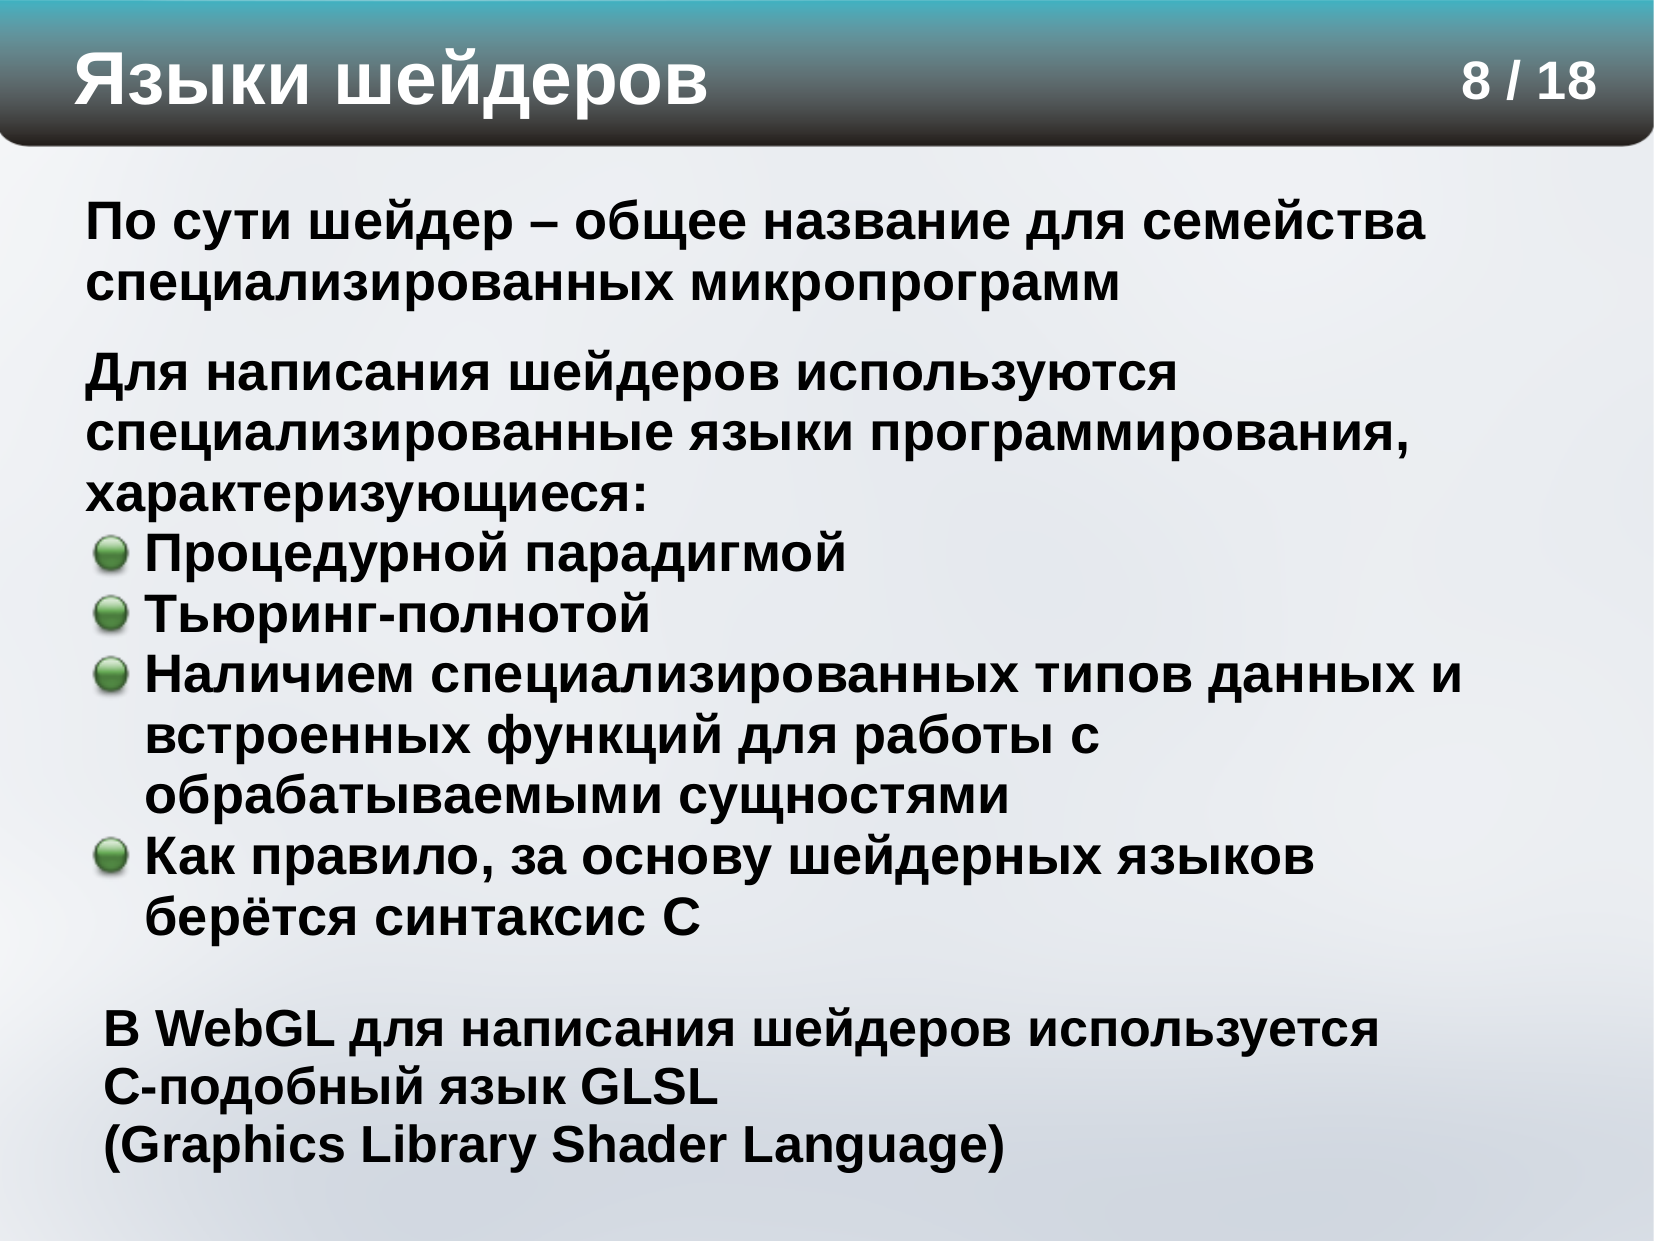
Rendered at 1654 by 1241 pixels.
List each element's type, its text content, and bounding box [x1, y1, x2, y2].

text_box По сути шейдер – общее название для семейства специализированных микропрограмм Для написания шейдеров используются специализированные языки программирования, характеризующиеся: Процедурной парадигмой Тьюринг-полнотой Наличием специализированных типов данных и встроенных функций для работы с обрабатываемыми сущностями Как правило, за основу шейдерных языков берётся синтаксис C [70, 183, 1506, 975]
picture [0, 0, 1654, 1241]
text_box В WebGL для написания шейдеров используется С-подобный язык GLSL (Graphics Library Shader Language) [88, 992, 1595, 1182]
text_box Языки шейдеров [59, 29, 1418, 129]
text_box <номер> / 18 [1446, 42, 1654, 179]
